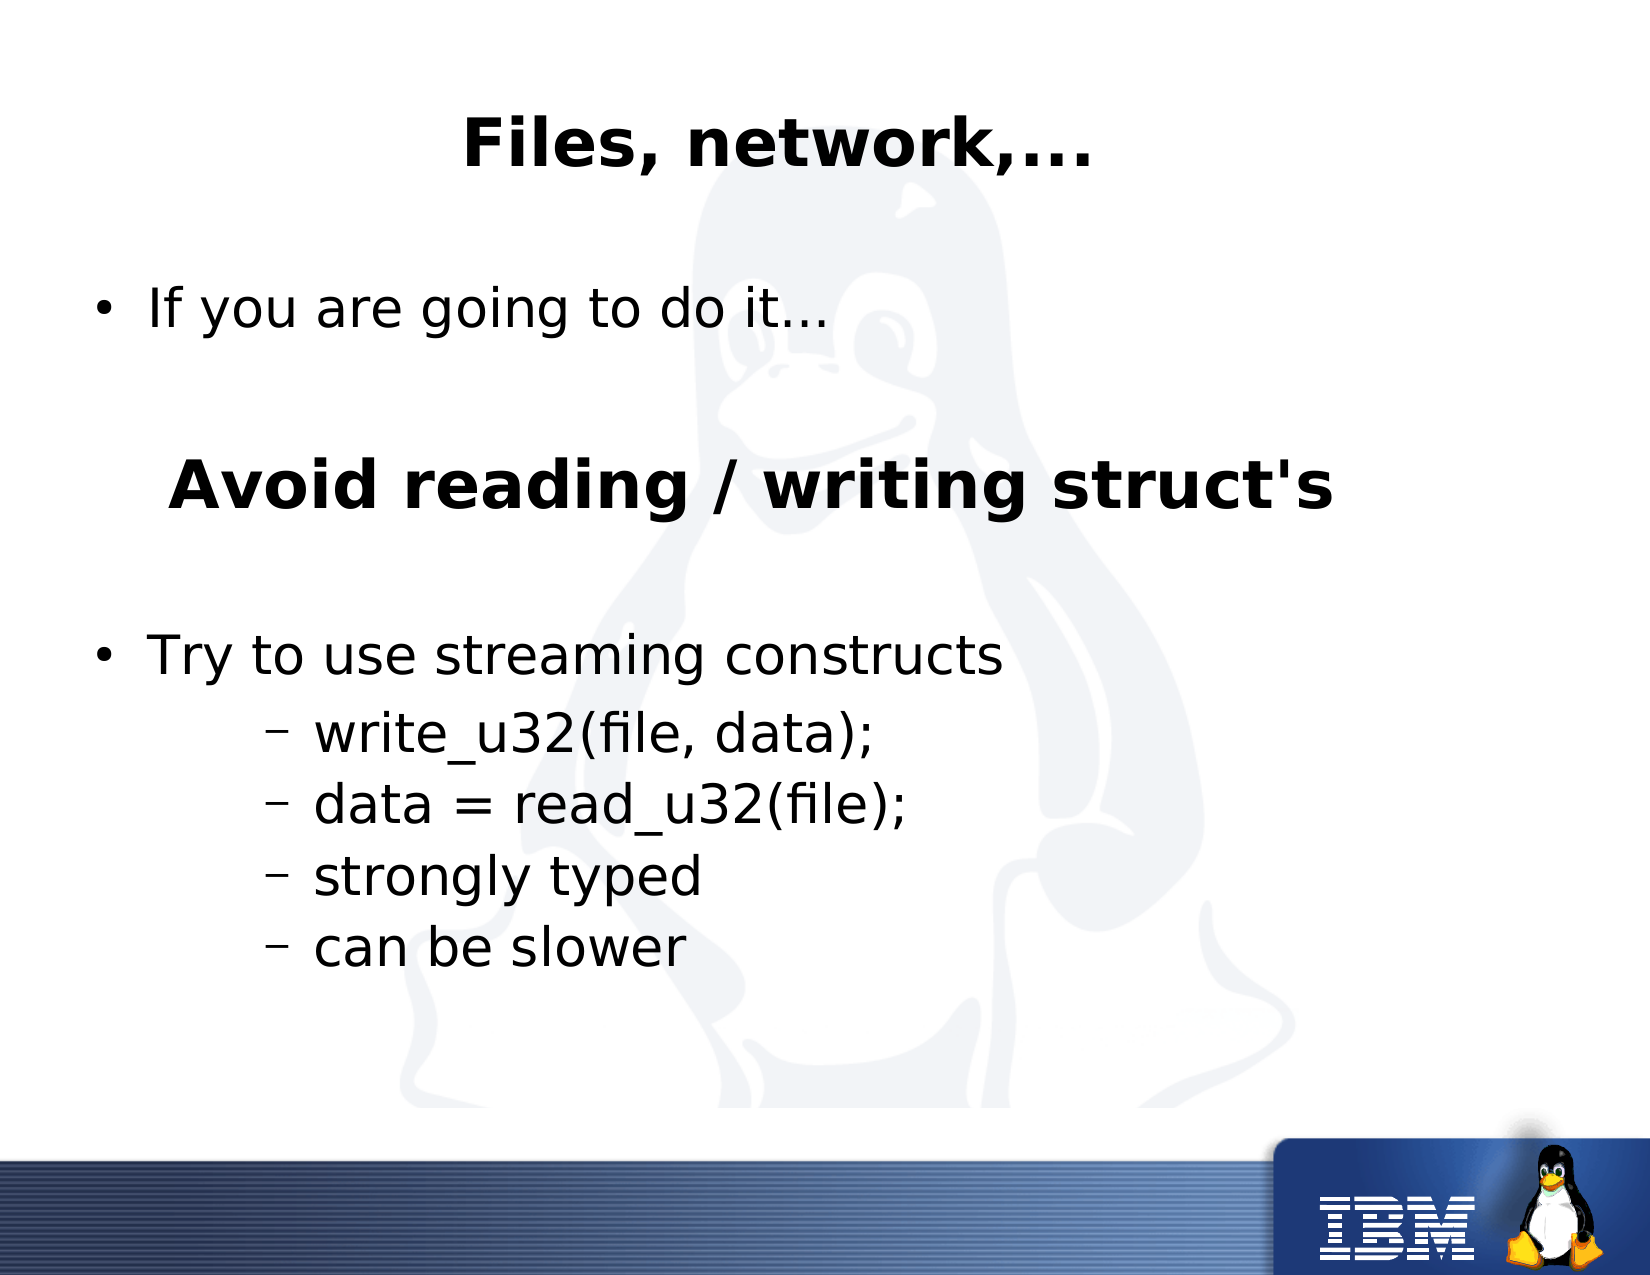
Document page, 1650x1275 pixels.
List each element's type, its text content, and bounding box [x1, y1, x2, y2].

title Files, network,... [76, 76, 1457, 211]
list If you are going to do it... Avoid reading / writing struct's Try to use streaming constructs write_u32(file, data); data = read_u32(file); strongly typed can be slower [76, 277, 1457, 1171]
